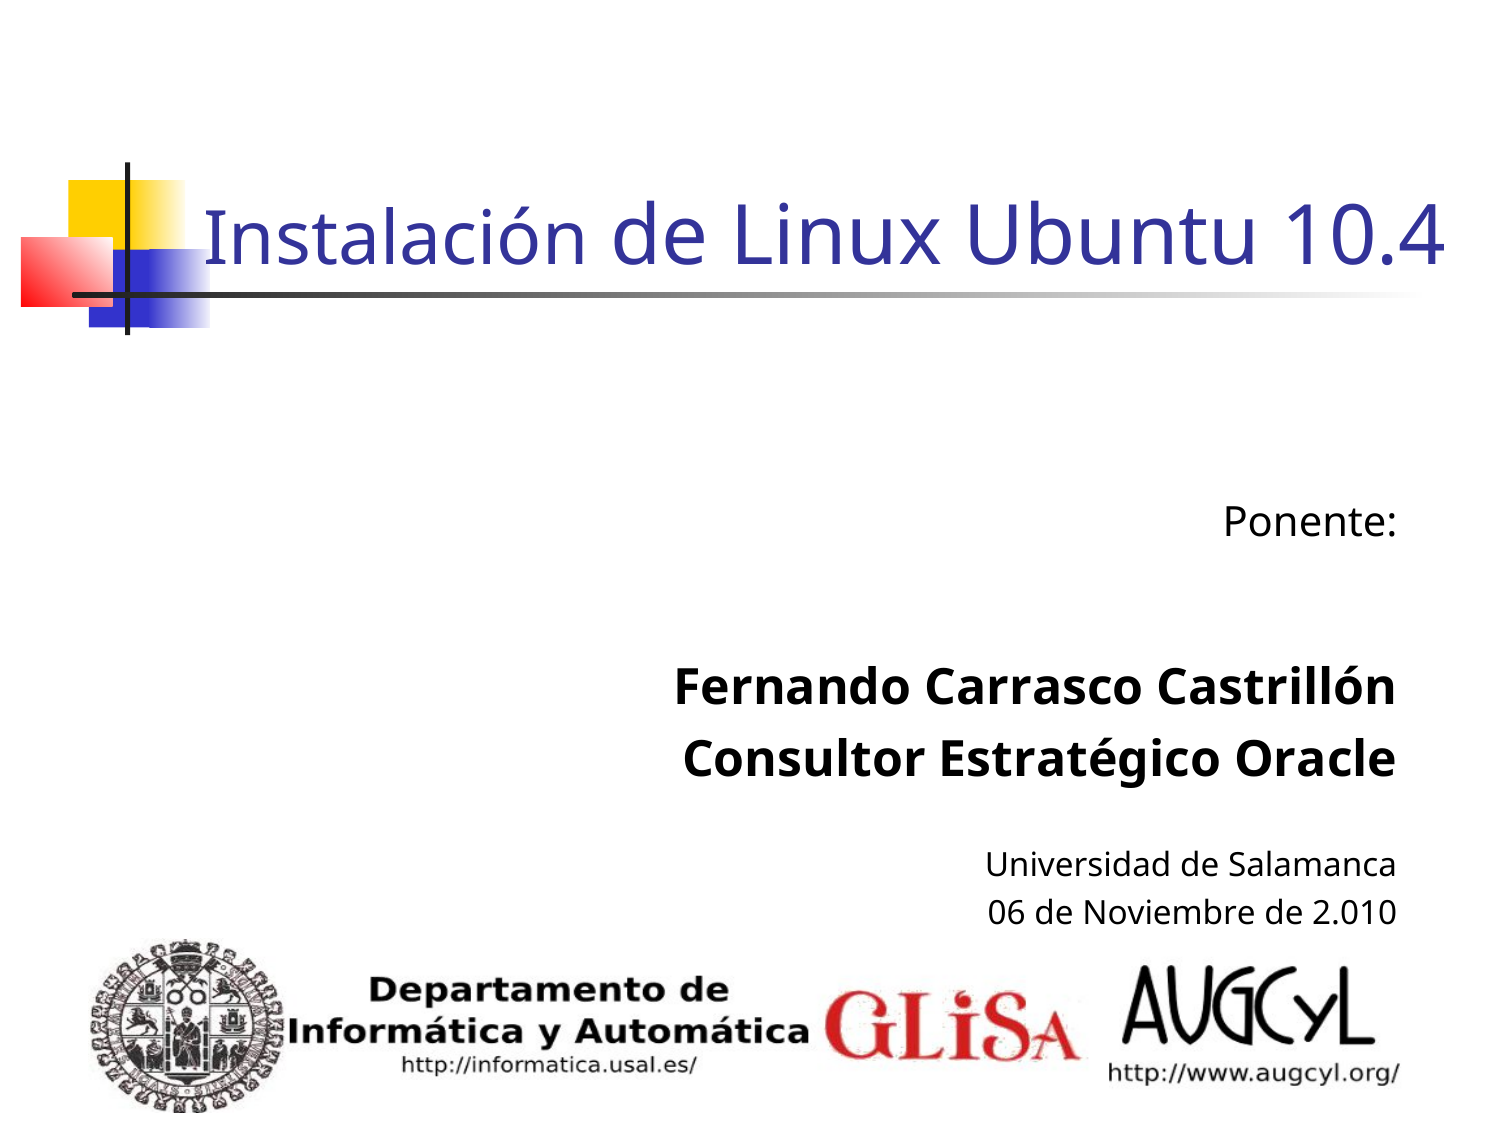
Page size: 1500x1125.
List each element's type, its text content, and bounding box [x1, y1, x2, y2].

picture [88, 938, 1422, 1113]
text_box Ponente: Fernando Carrasco Castrillón Consultor Estratégico Oracle Universidad de Salamanca 06 de Noviembre de 2.010 [362, 487, 1413, 938]
title Instalación de Linux Ubuntu 10.4 [188, 73, 1468, 289]
